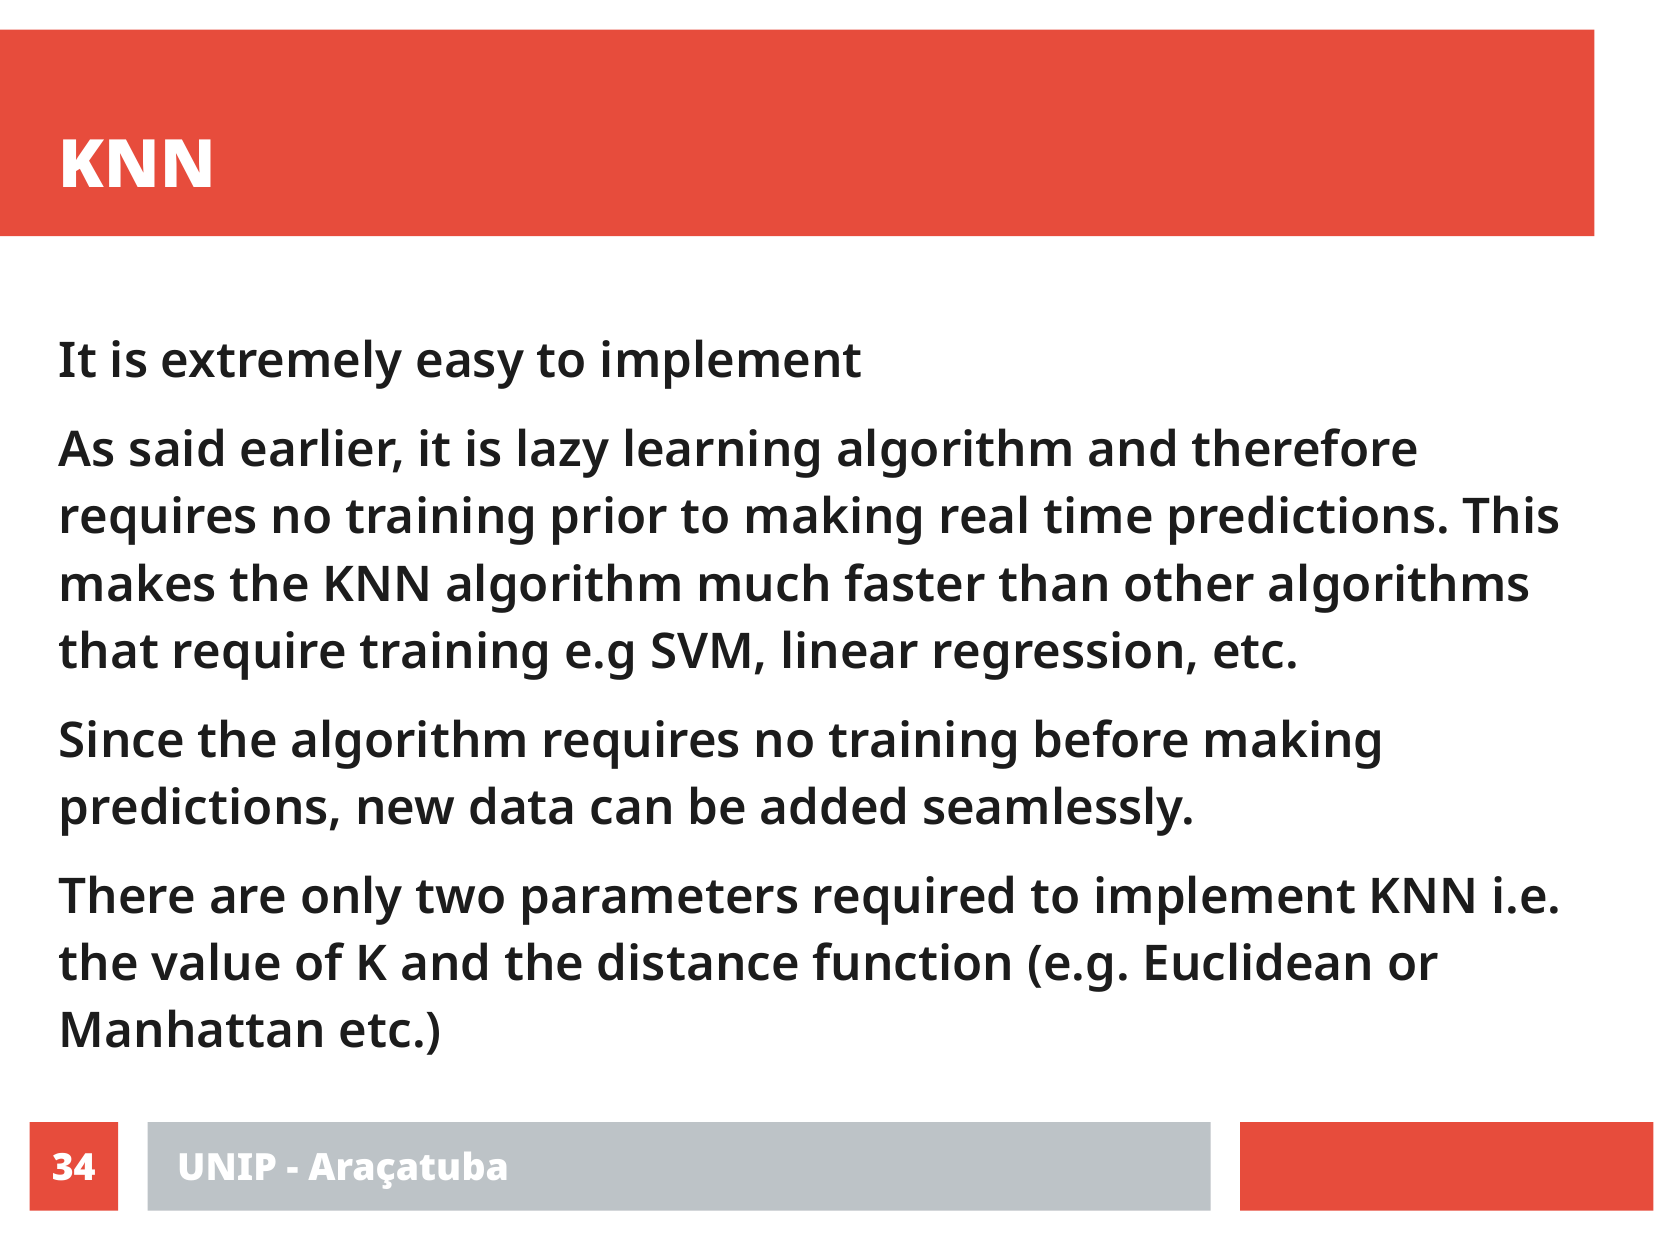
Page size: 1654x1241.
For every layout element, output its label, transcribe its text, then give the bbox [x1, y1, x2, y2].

title KNN [59, 59, 1595, 207]
list It is extremely easy to implement As said earlier, it is lazy learning algorithm and therefore requires no training prior to making real time predictions. This makes the KNN algorithm much faster than other algorithms that require training e.g SVM, linear regression, etc. Since the algorithm requires no training before making predictions, new data can be added seamlessly. There are only two parameters required to implement KNN i.e. the value of K and the distance function (e.g. Euclidean or Manhattan etc.) [59, 324, 1565, 1093]
